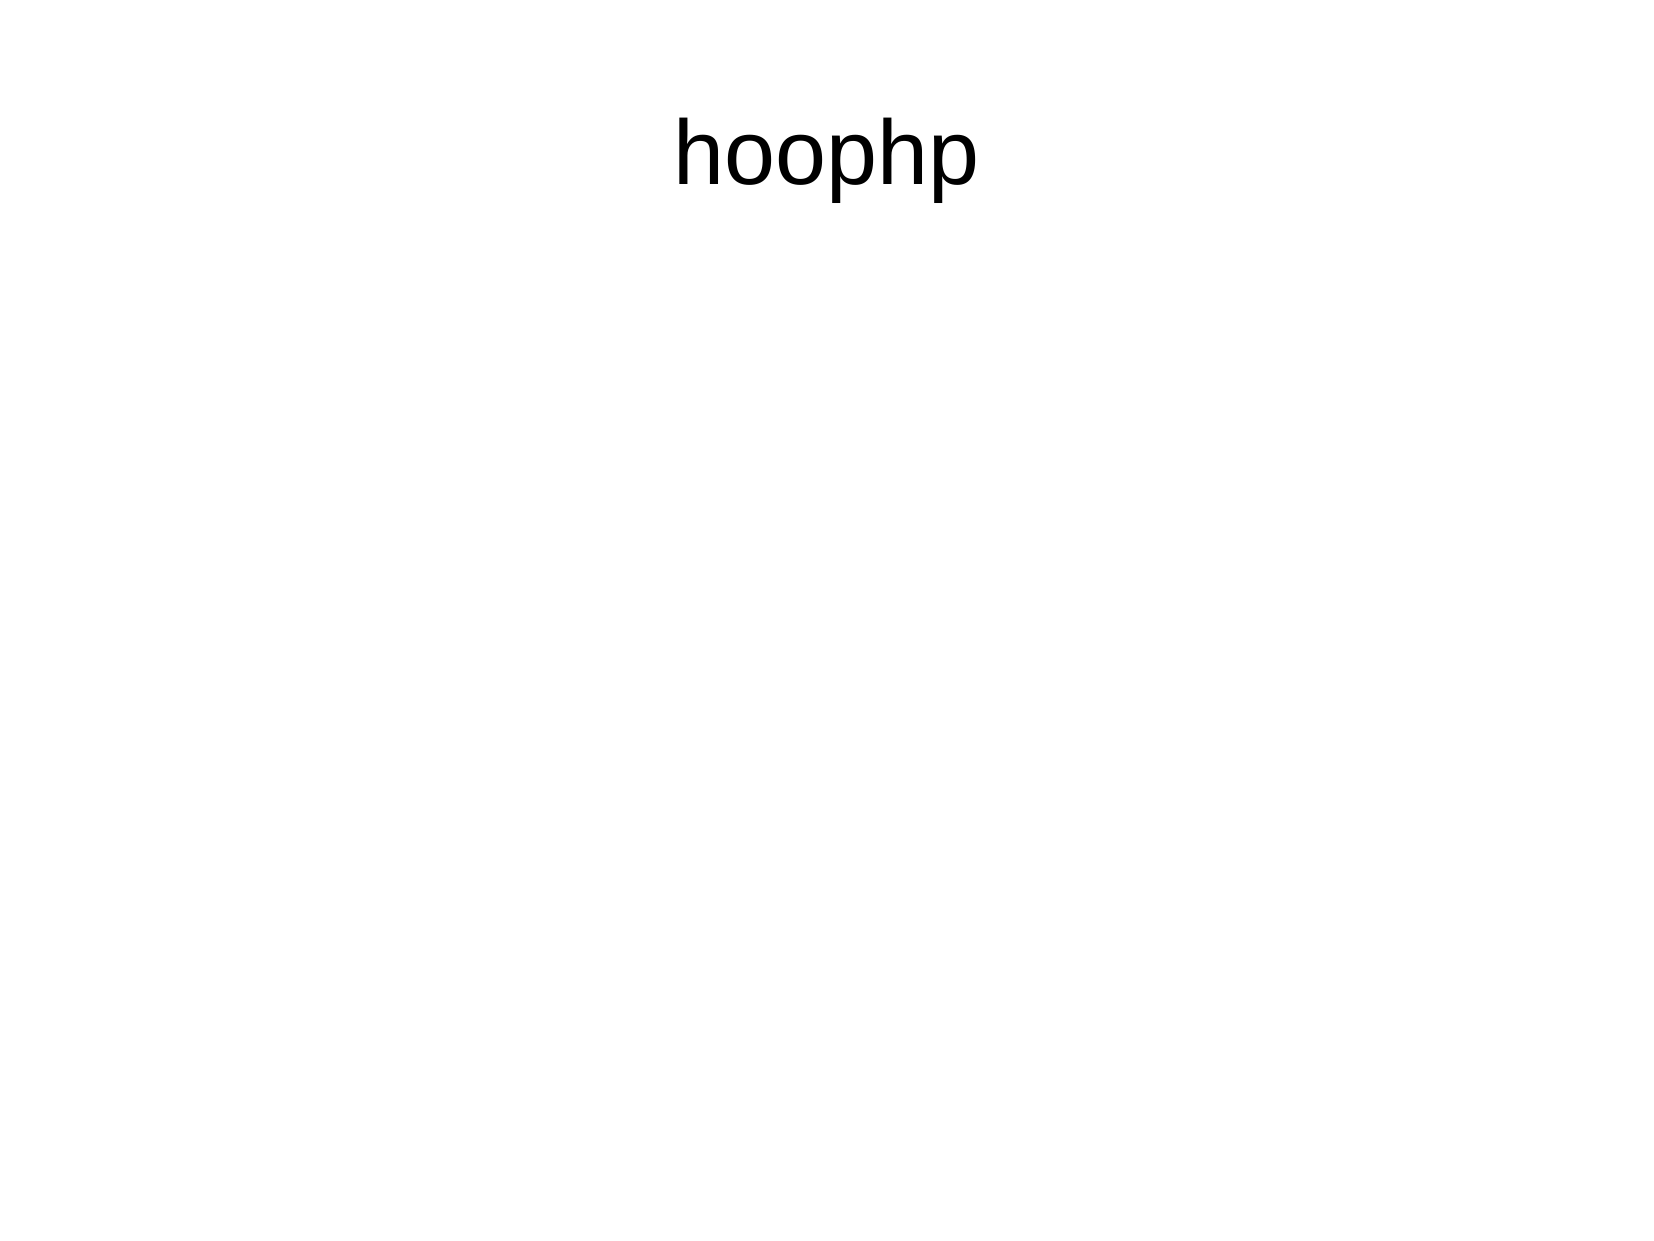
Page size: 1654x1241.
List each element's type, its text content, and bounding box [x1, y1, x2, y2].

title hoophp [82, 49, 1571, 257]
